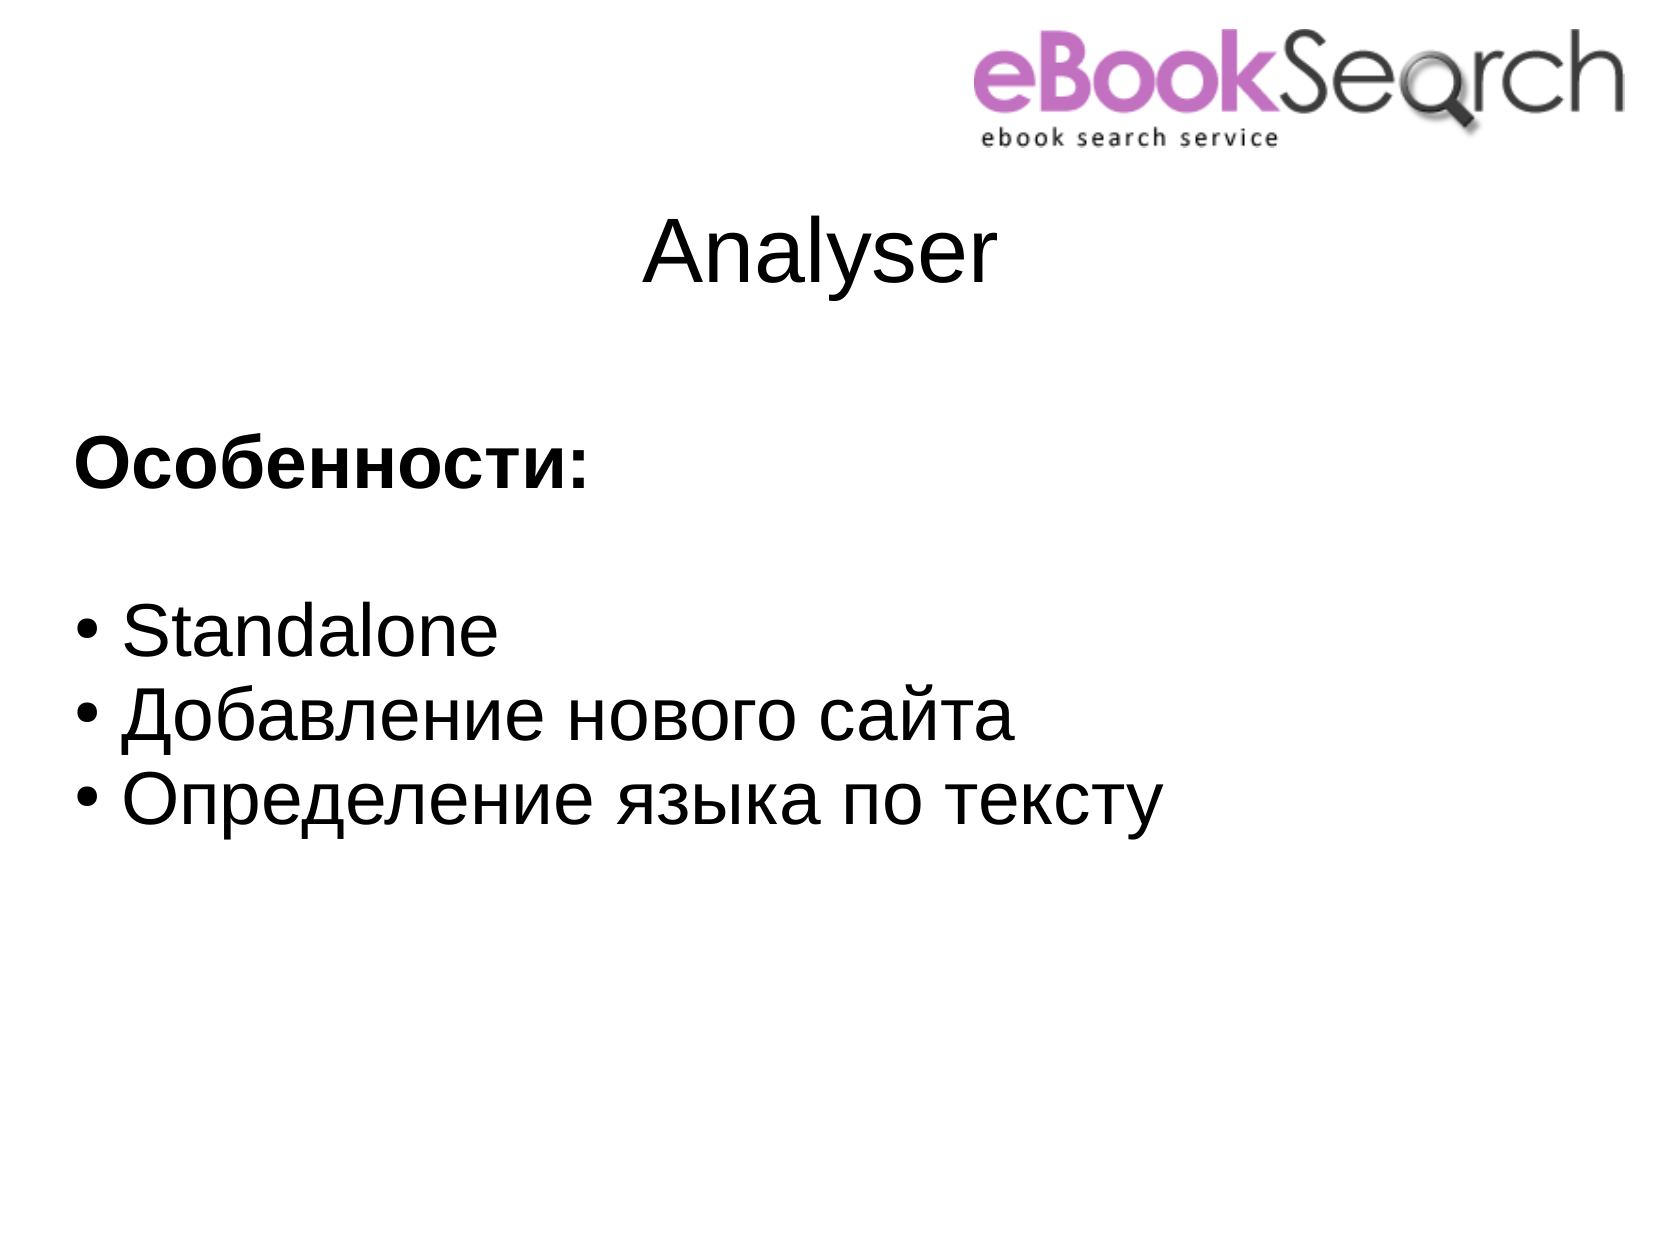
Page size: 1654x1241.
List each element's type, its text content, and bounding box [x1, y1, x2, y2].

text_box Особенности: Standalone Добавление нового сайта Определение языка по тексту [59, 413, 1241, 967]
picture [974, 29, 1625, 148]
title Analyser [77, 147, 1566, 355]
